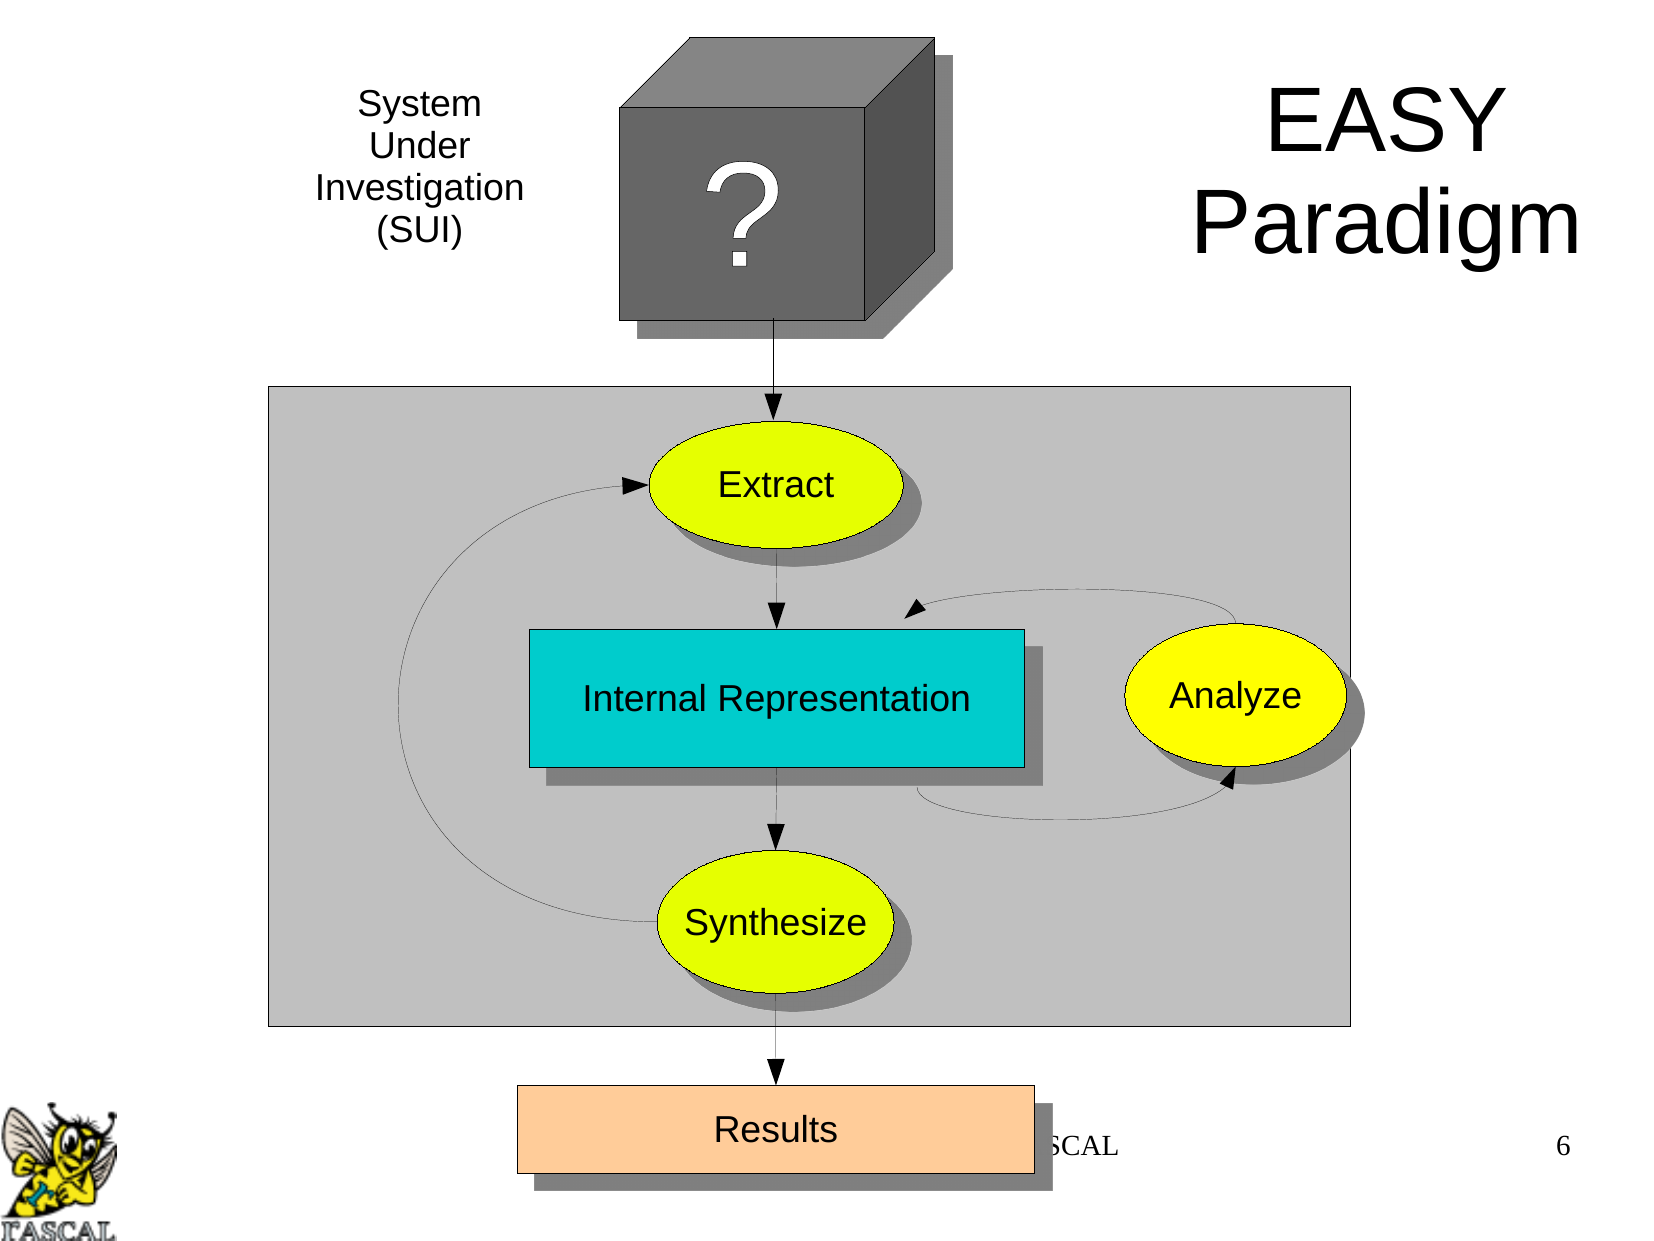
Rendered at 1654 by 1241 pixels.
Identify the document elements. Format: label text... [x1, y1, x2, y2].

picture [0, 1102, 117, 1241]
text_box Results [517, 1085, 1035, 1174]
text_box [399, 486, 776, 921]
text_box [774, 386, 1351, 1027]
text_box Analyze [1124, 623, 1347, 767]
text_box System Under Investigation (SUI) [300, 75, 541, 258]
text_box EASY Paradigm [1175, 60, 1598, 281]
text_box ? [619, 108, 864, 321]
text_box Internal Representation [529, 629, 1025, 768]
text_box Synthesize [657, 850, 895, 994]
text_box Extract [649, 421, 904, 549]
text_box [268, 386, 775, 1027]
